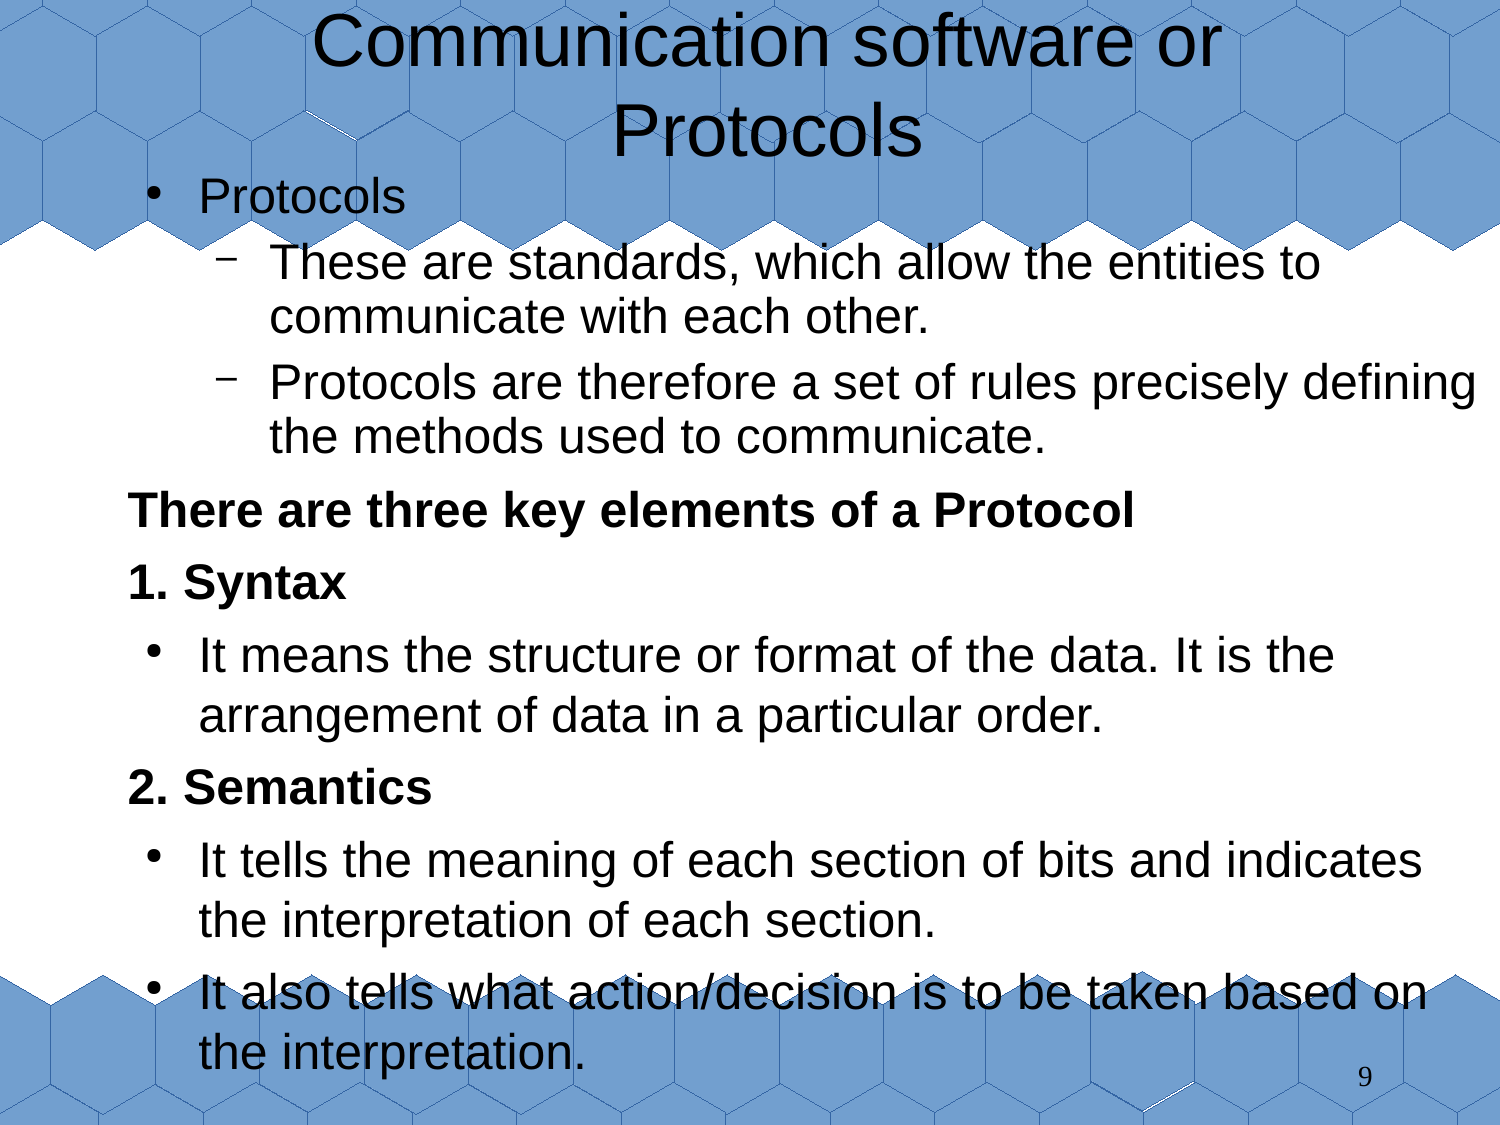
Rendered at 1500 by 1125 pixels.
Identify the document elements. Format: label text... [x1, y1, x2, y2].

list Protocols These are standards, which allow the entities to communicate with each other. Protocols are therefore a set of rules precisely defining the methods used to communicate. There are three key elements of a Protocol 1. Syntax It means the structure or format of the data. It is the arrangement of data in a particular order. 2. Semantics It tells the meaning of each section of bits and indicates the interpretation of each section. It also tells what action/decision is to be taken based on the interpretation. [112, 162, 1500, 1125]
title Communication software or Protocols [112, 0, 1388, 162]
